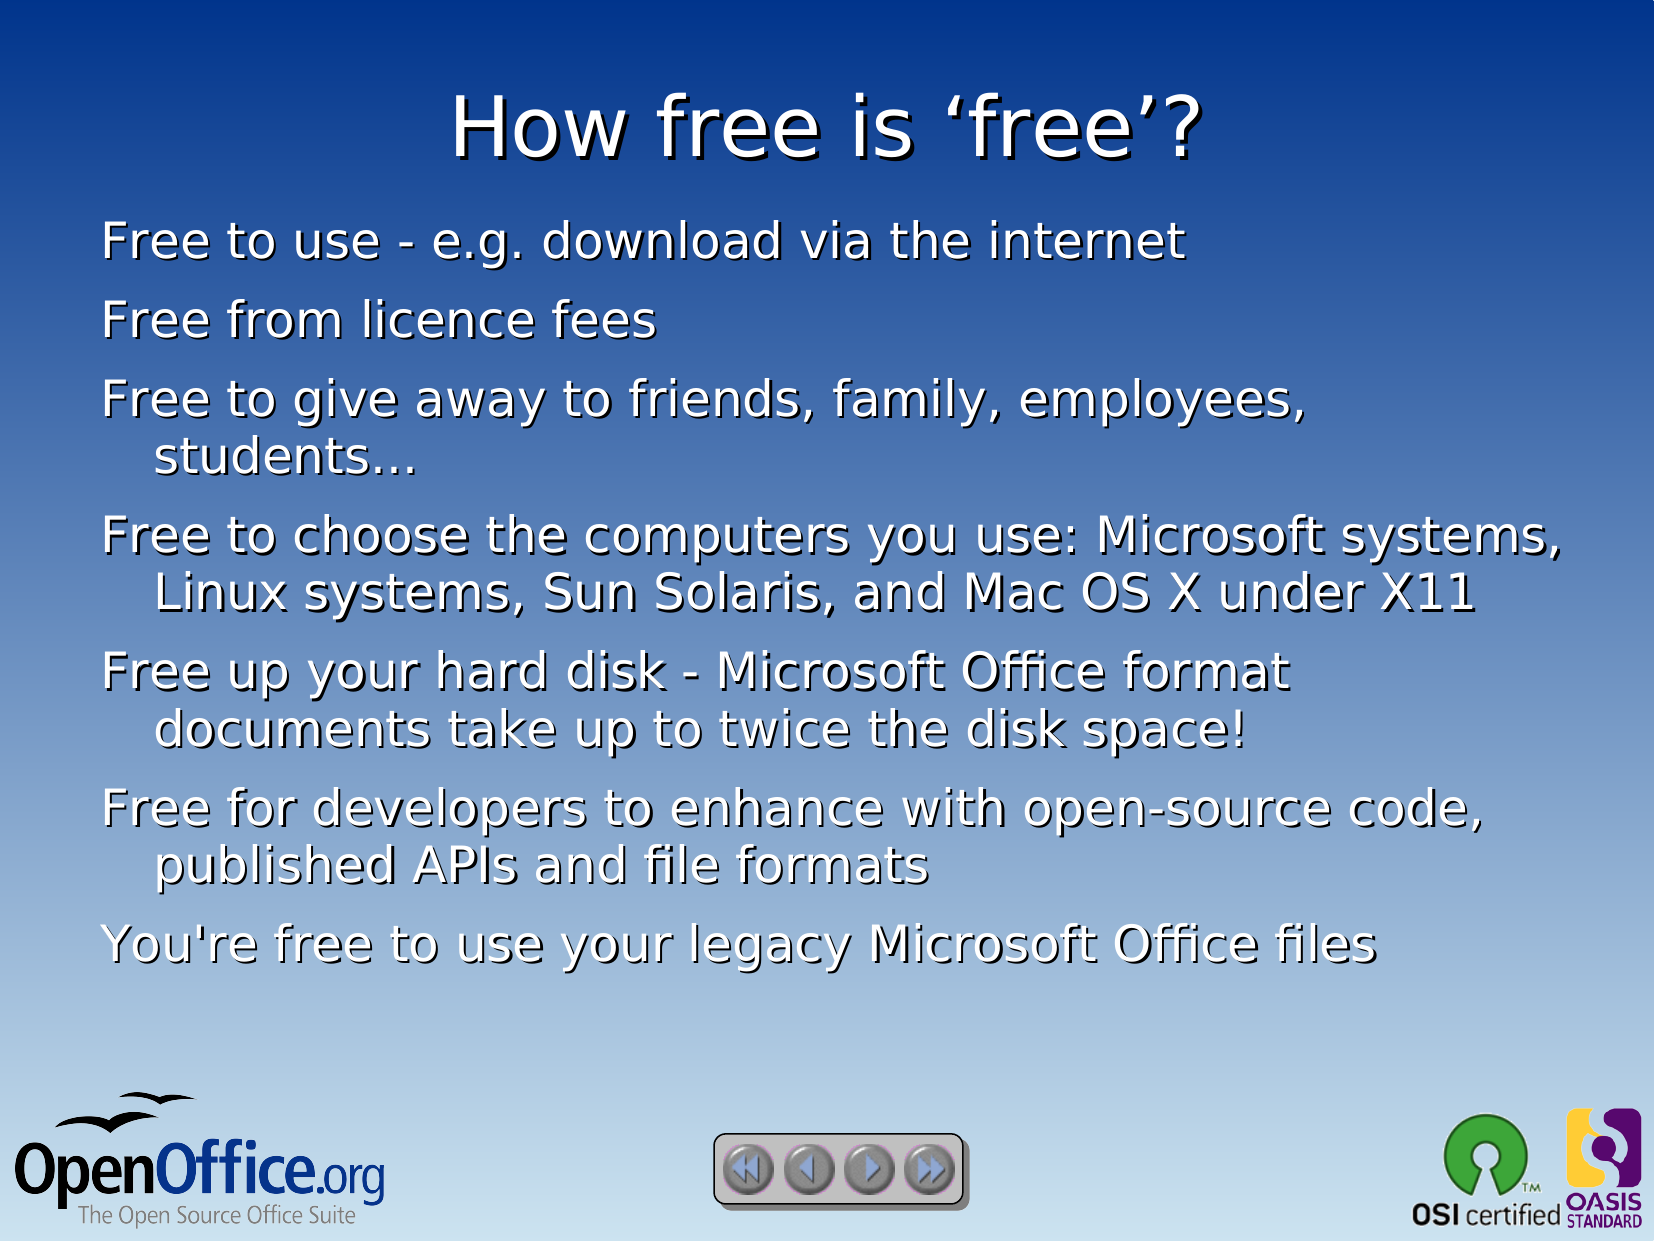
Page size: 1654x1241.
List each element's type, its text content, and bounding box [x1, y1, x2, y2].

picture [904, 1144, 955, 1195]
picture [15, 1092, 384, 1229]
title How free is ‘free’? [82, 49, 1571, 207]
list Free to use - e.g. download via the internet Free from licence fees Free to give away to friends, family, employees, students... Free to choose the computers you use: Microsoft systems, Linux systems, Sun Solaris, and Mac OS X under X11 Free up your hard disk - Microsoft Office format documents take up to twice the disk space! Free for developers to enhance with open-source code, published APIs and file formats You're free to use your legacy Microsoft Office files [82, 212, 1571, 1069]
picture [784, 1144, 835, 1195]
picture [844, 1144, 895, 1195]
picture [723, 1144, 774, 1195]
text_box [714, 1133, 963, 1204]
picture [1405, 1102, 1654, 1238]
